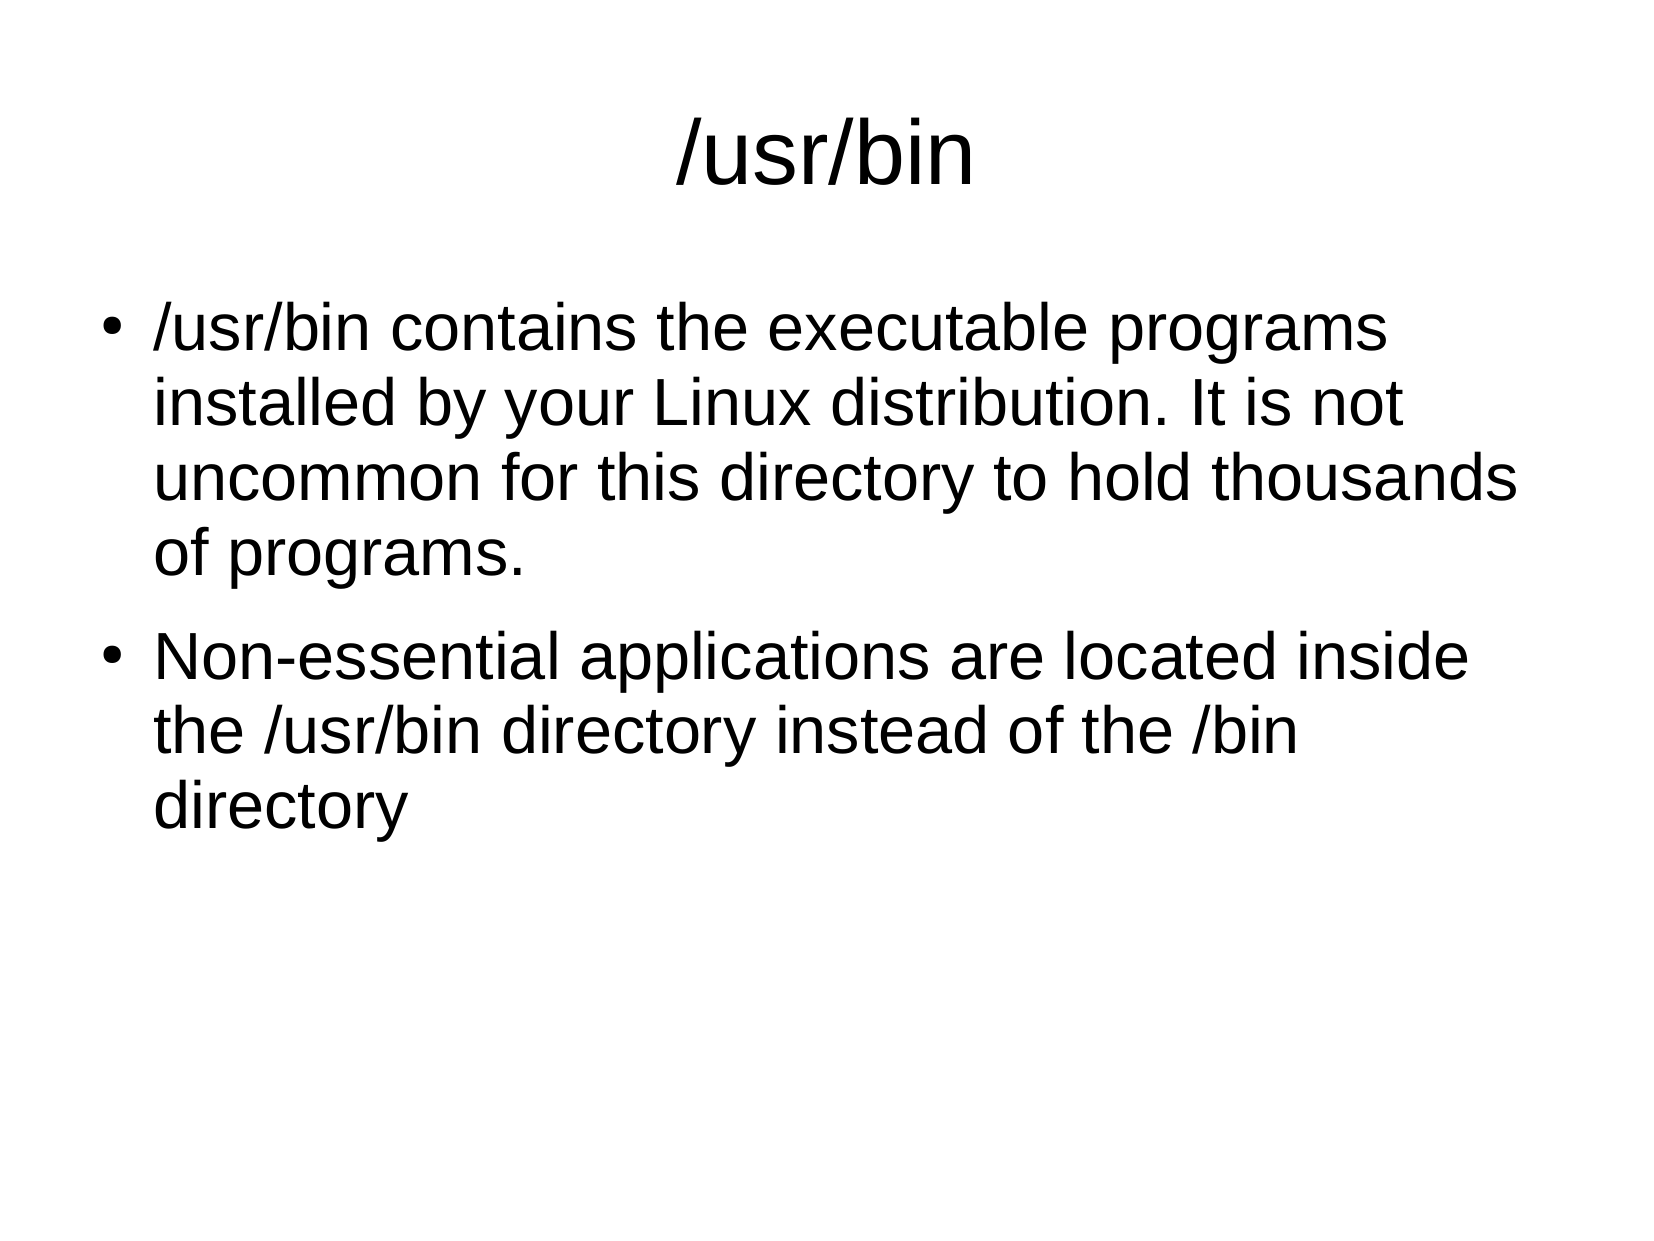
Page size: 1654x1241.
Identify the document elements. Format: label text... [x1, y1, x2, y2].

title /usr/bin [82, 49, 1571, 257]
list /usr/bin contains the executable programs installed by your Linux distribution. It is not uncommon for this directory to hold thousands of programs. Non-essential applications are located inside the /usr/bin directory instead of the /bin directory [82, 290, 1571, 1010]
